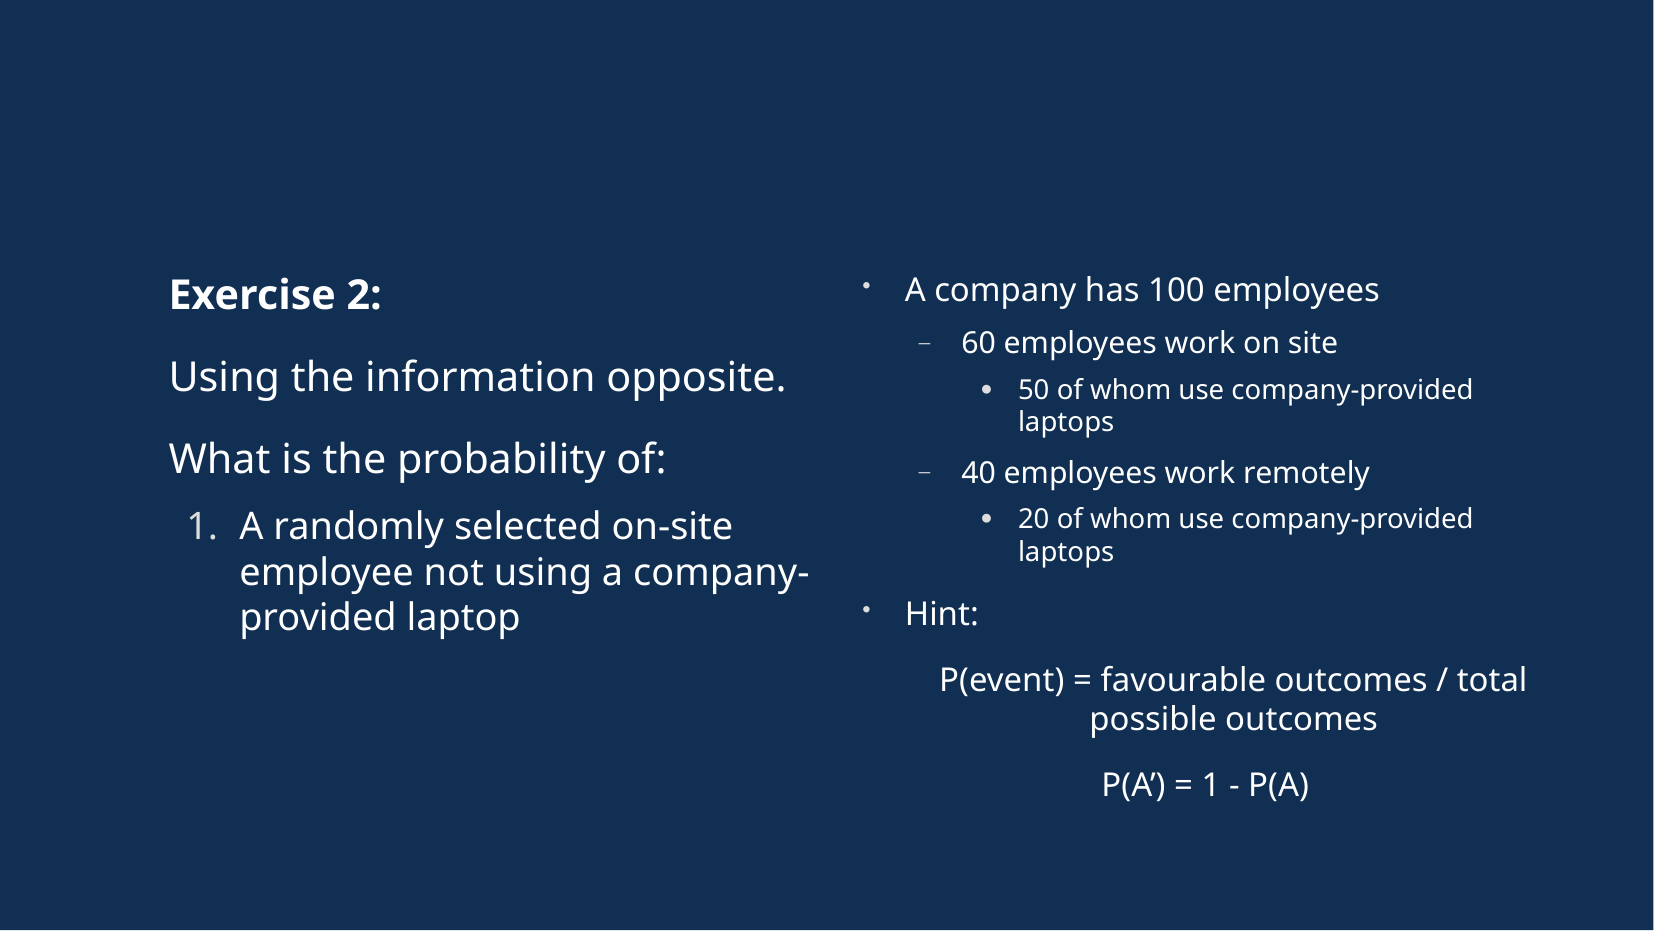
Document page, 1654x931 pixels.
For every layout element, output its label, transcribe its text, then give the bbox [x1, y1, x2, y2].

list Exercise 2: Using the information opposite. What is the probability of: A randomly selected on-site employee not using a company-provided laptop [97, 268, 813, 806]
list A company has 100 employees 60 employees work on site 50 of whom use company-provided laptops 40 employees work remotely 20 of whom use company-provided laptops Hint: P(event) = favourable outcomes / total possible outcomes P(A’) = 1 - P(A) [848, 268, 1563, 806]
